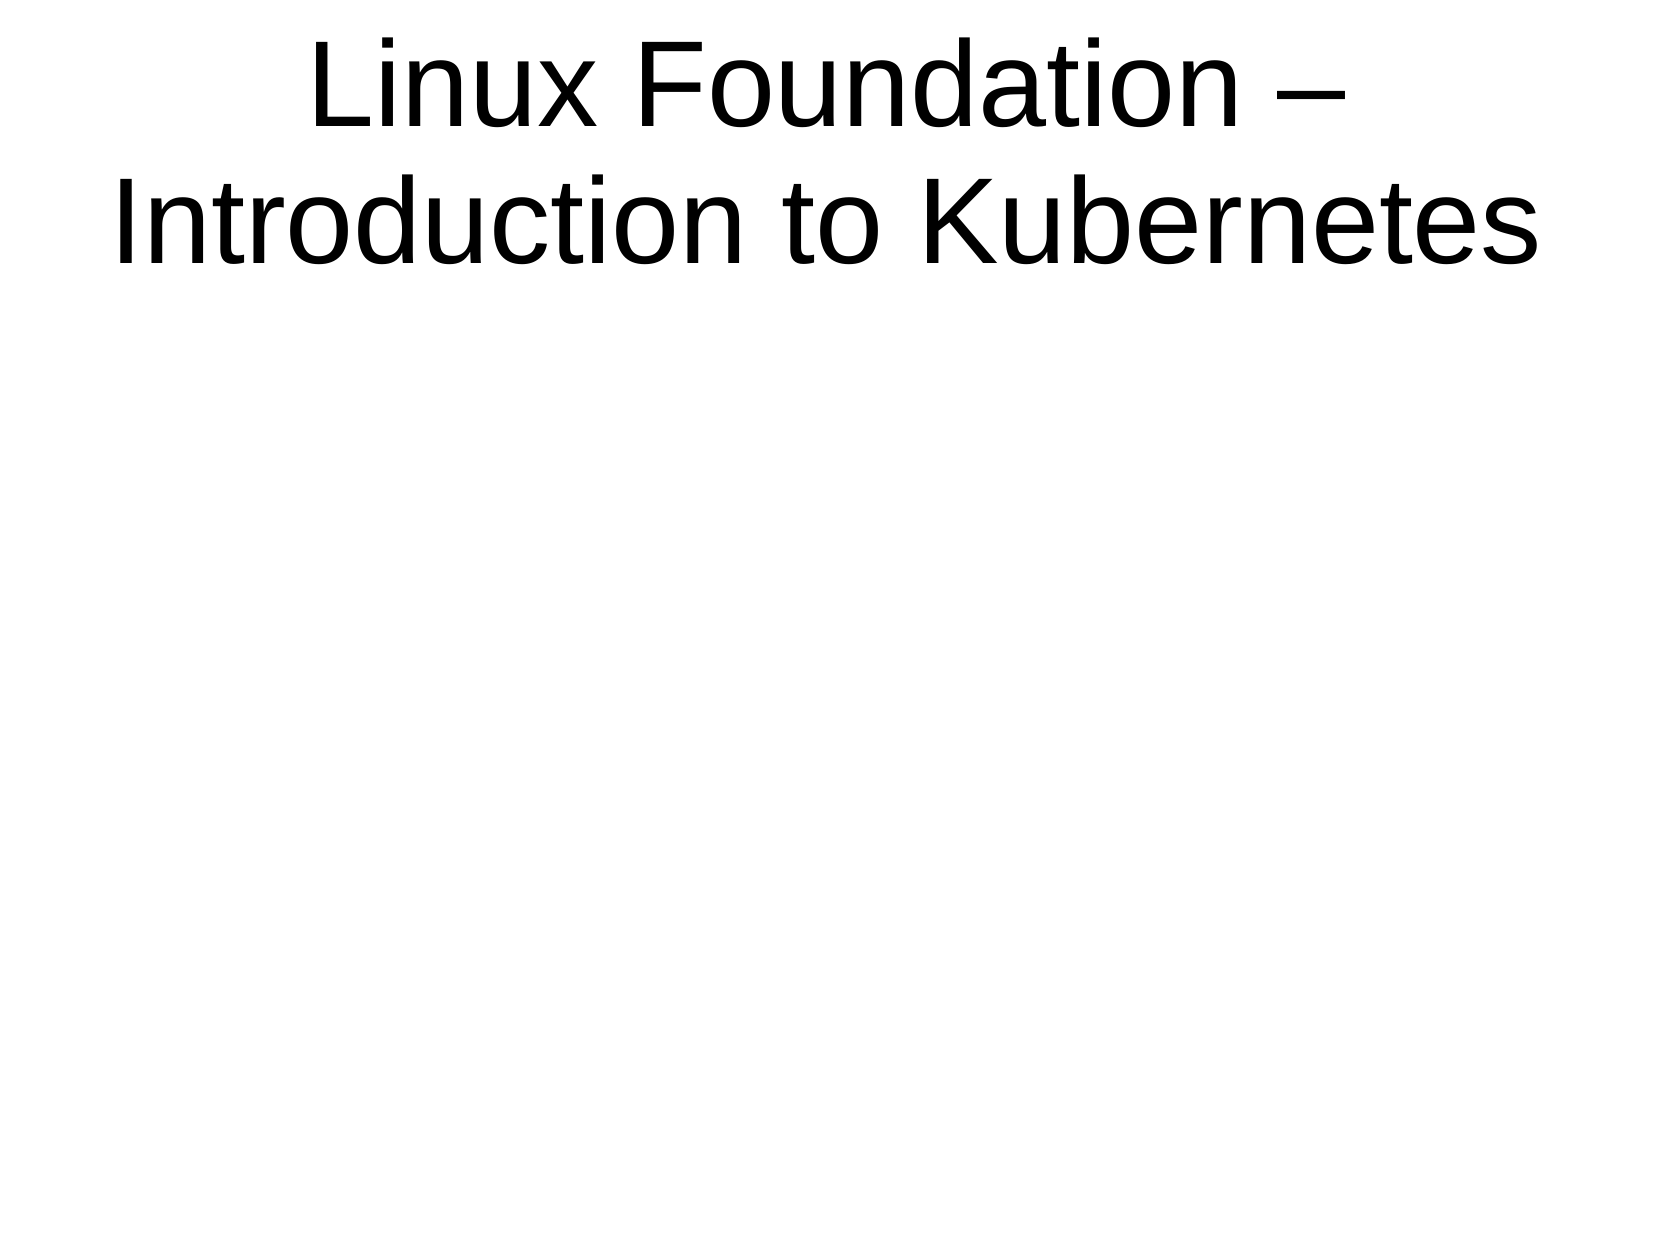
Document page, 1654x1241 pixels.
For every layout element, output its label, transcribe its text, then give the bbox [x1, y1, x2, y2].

title Linux Foundation – Introduction to Kubernetes [82, 0, 1571, 336]
